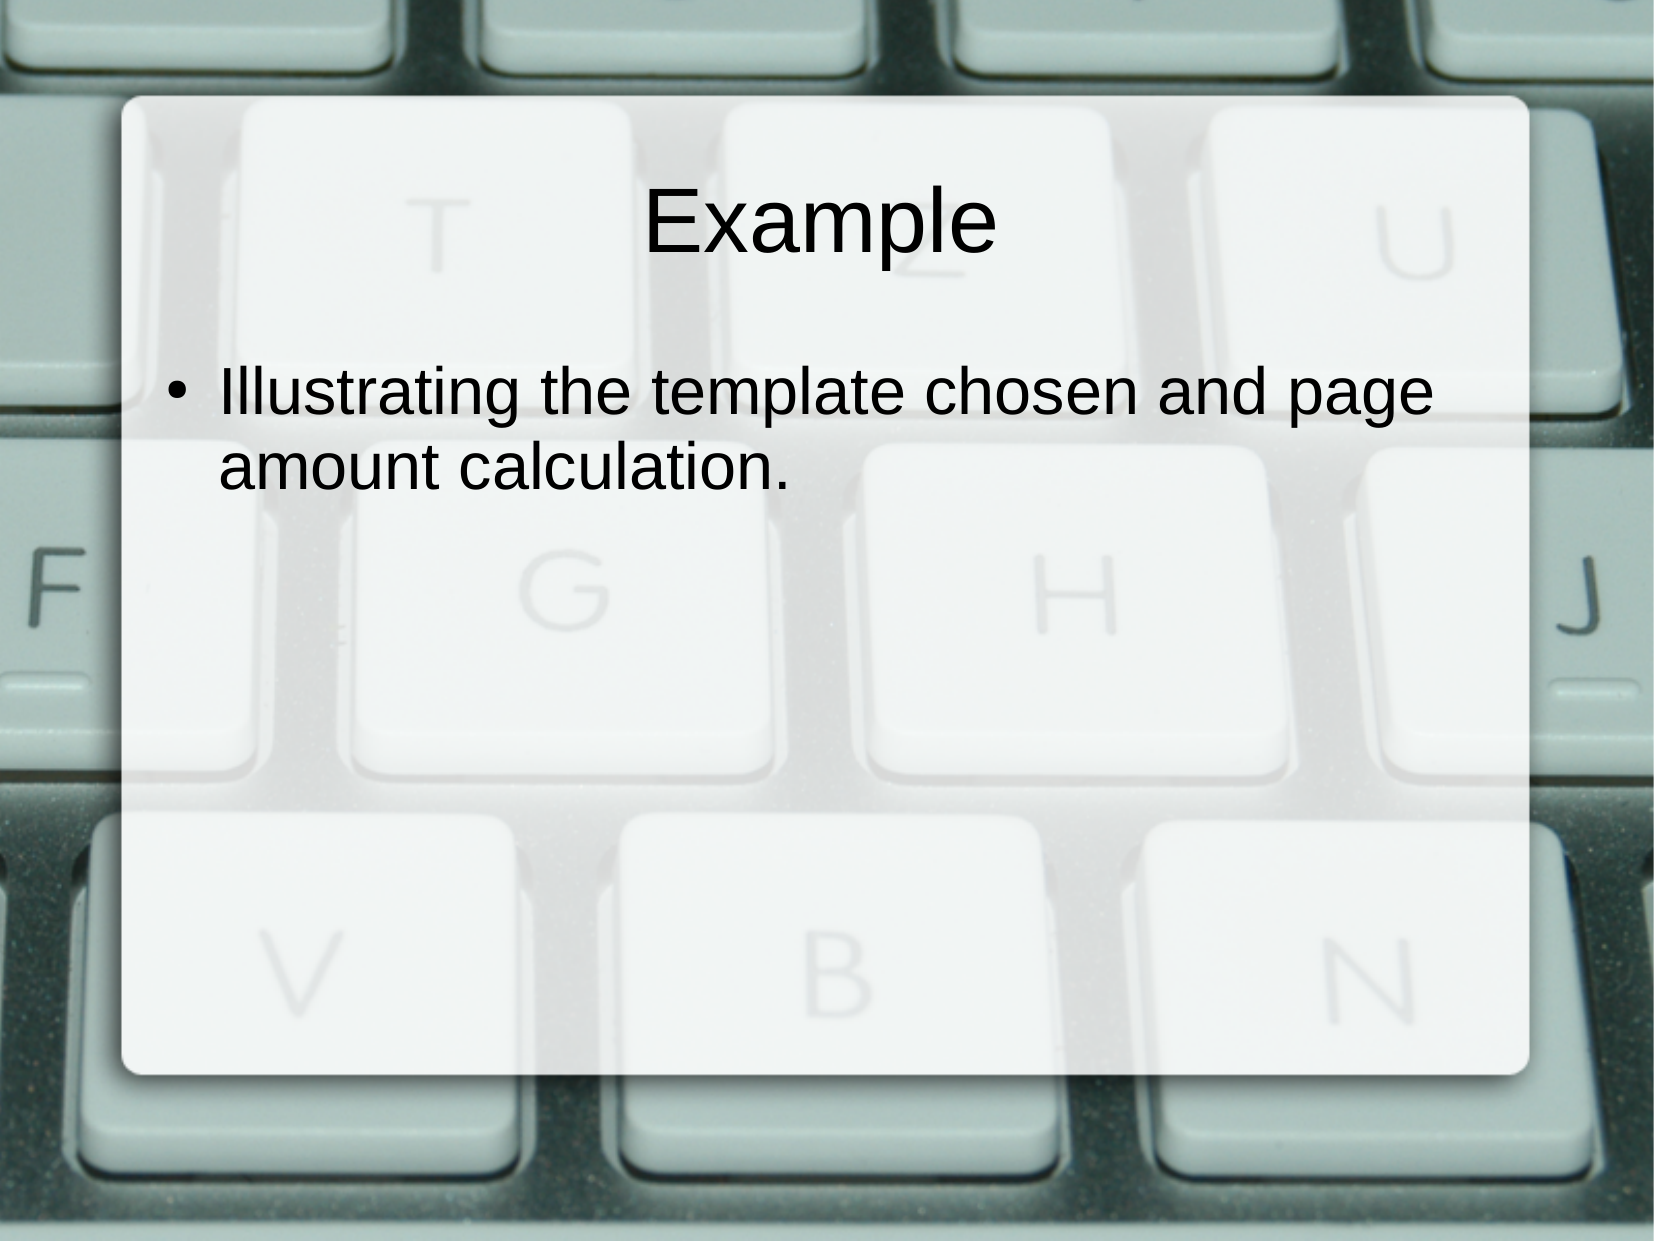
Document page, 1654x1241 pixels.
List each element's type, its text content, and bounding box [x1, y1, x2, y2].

list Illustrating the template chosen and page amount calculation. [147, 354, 1506, 1159]
title Example [135, 125, 1506, 318]
picture [0, 0, 1654, 1241]
